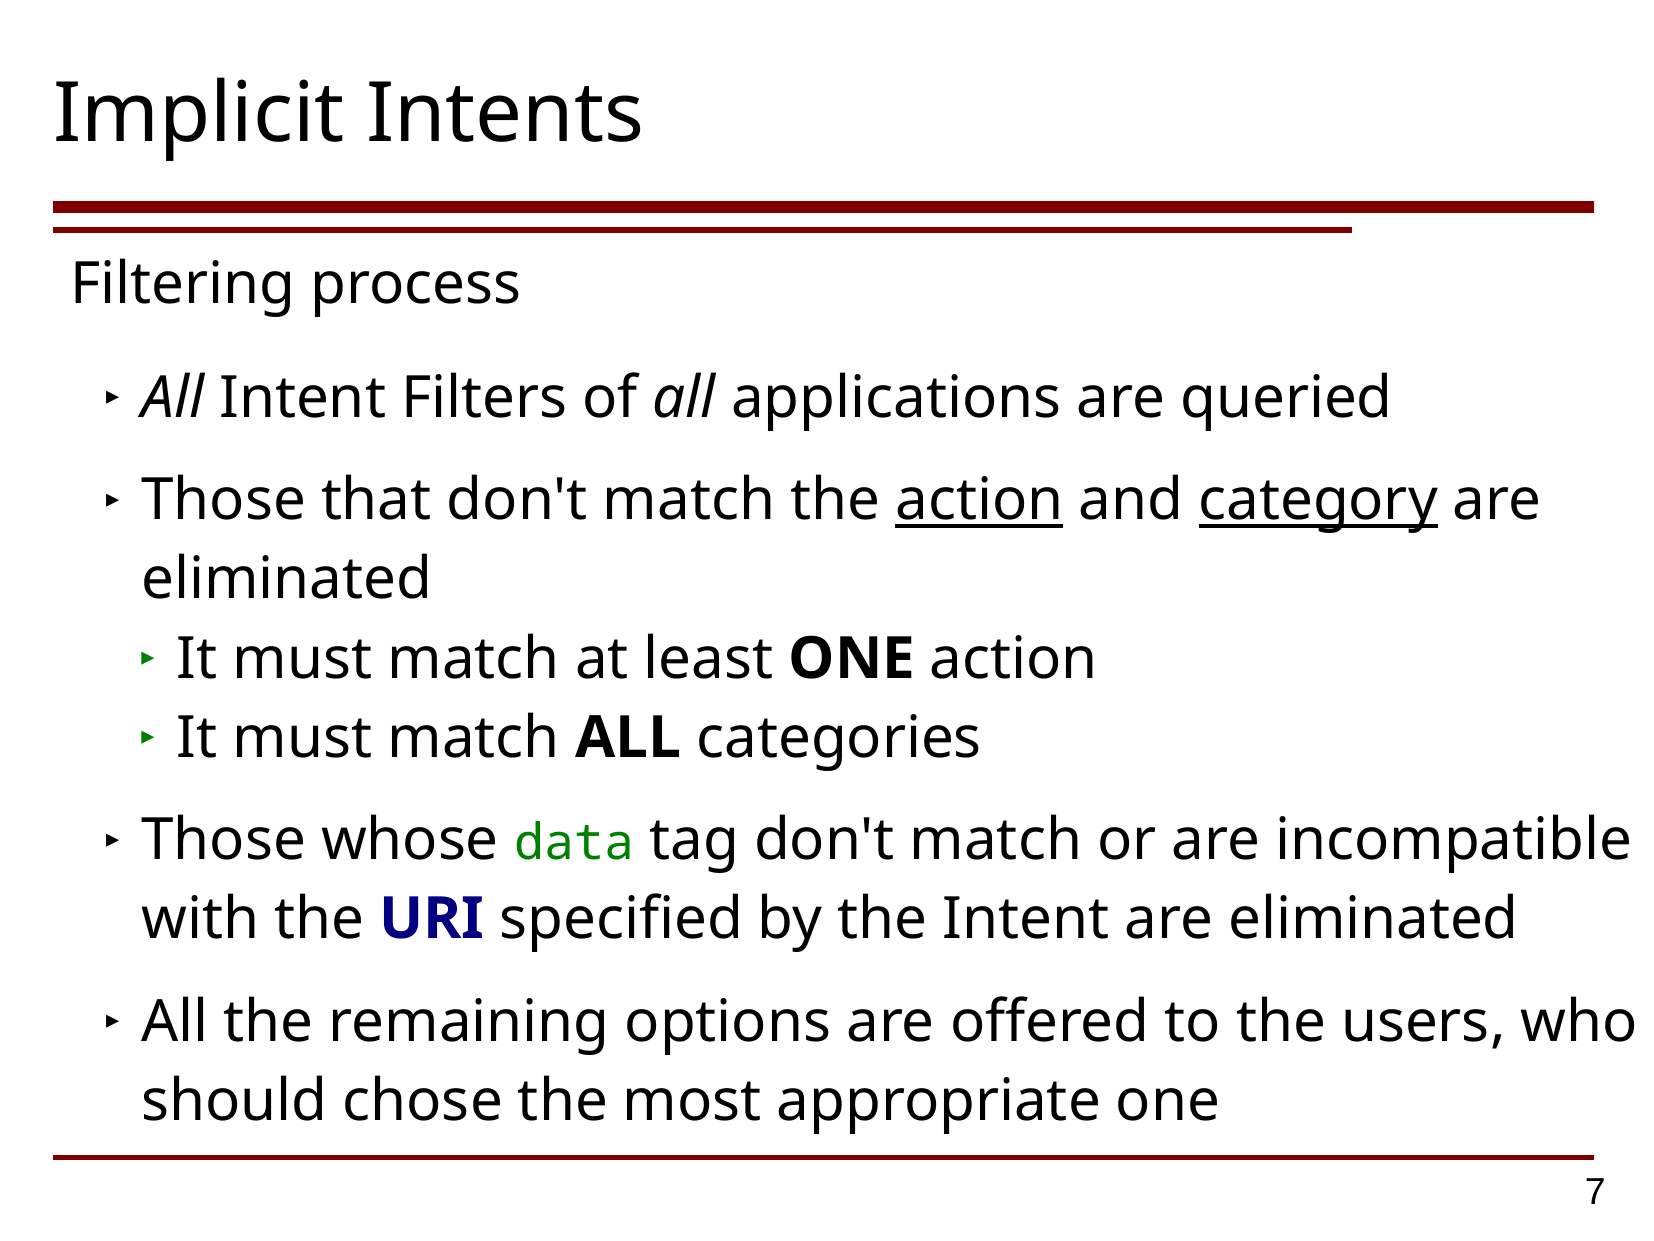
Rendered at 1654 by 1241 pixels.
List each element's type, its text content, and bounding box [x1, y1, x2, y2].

text_box <número> [35, 1163, 1654, 1221]
text_box Filtering process All Intent Filters of all applications are queried Those that don't match the action and category are eliminated It must match at least ONE action It must match ALL categories Those whose data tag don't match or are incompatible with the URI specified by the Intent are eliminated All the remaining options are offered to the users, who should chose the most appropriate one [55, 234, 1582, 1130]
subtitle Implicit Intents [53, 48, 1542, 172]
